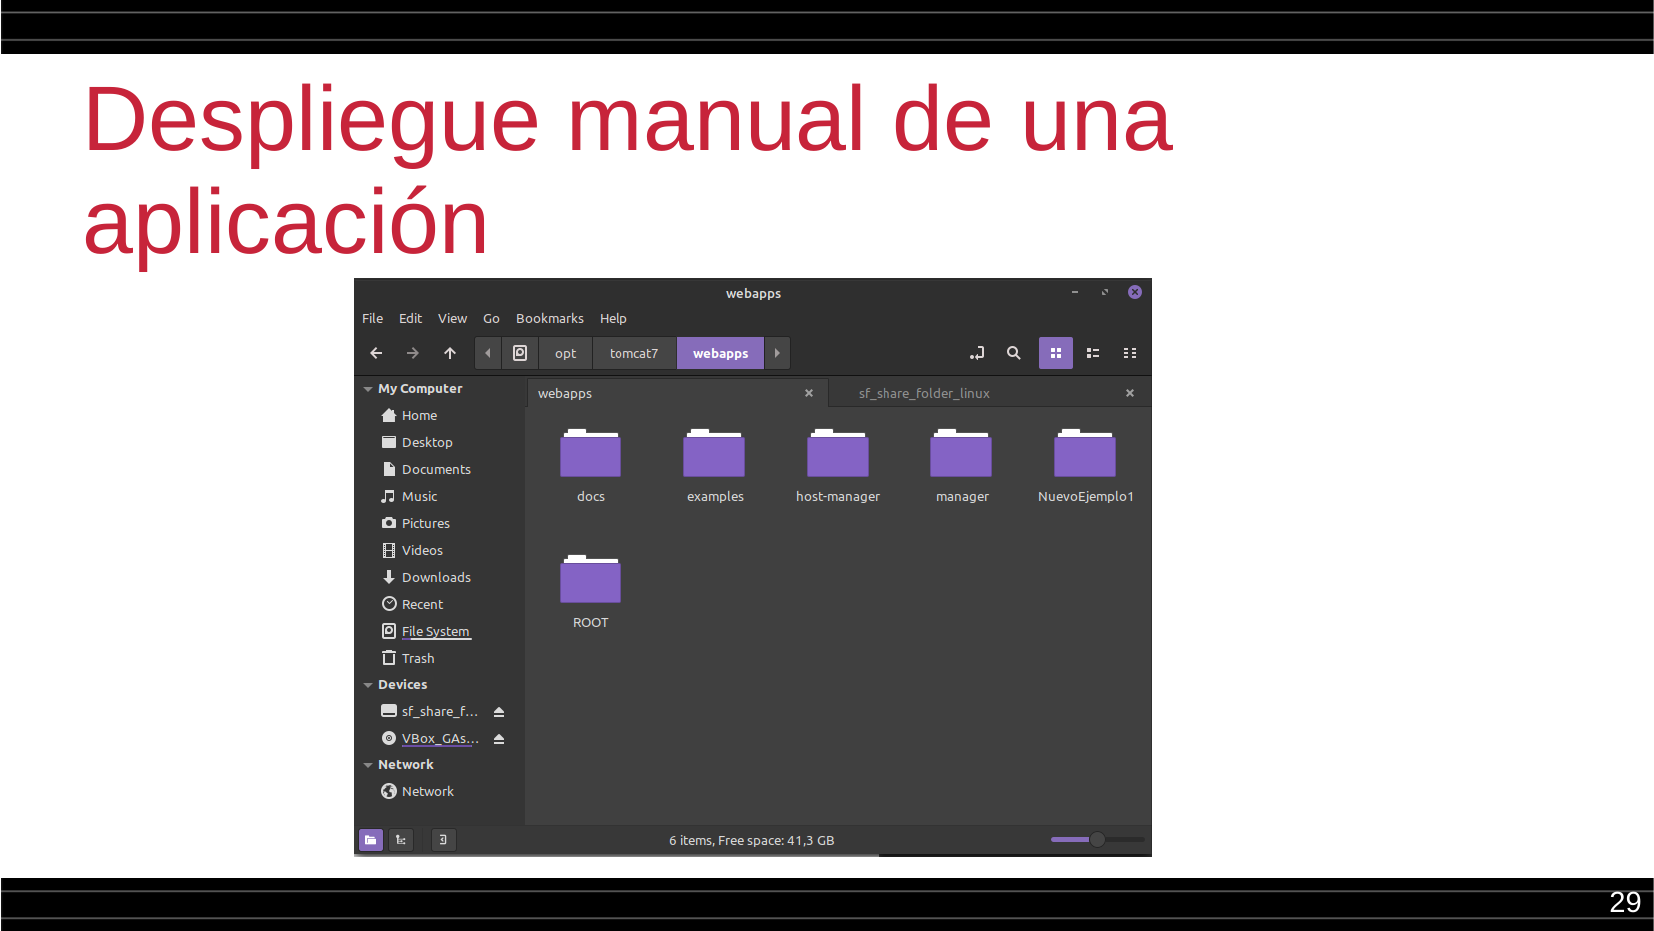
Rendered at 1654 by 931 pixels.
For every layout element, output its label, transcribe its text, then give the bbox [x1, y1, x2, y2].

picture [1, 0, 1654, 54]
picture [354, 278, 1152, 857]
title Despliegue manual de una aplicación [82, 67, 1571, 273]
picture [1, 878, 1654, 931]
